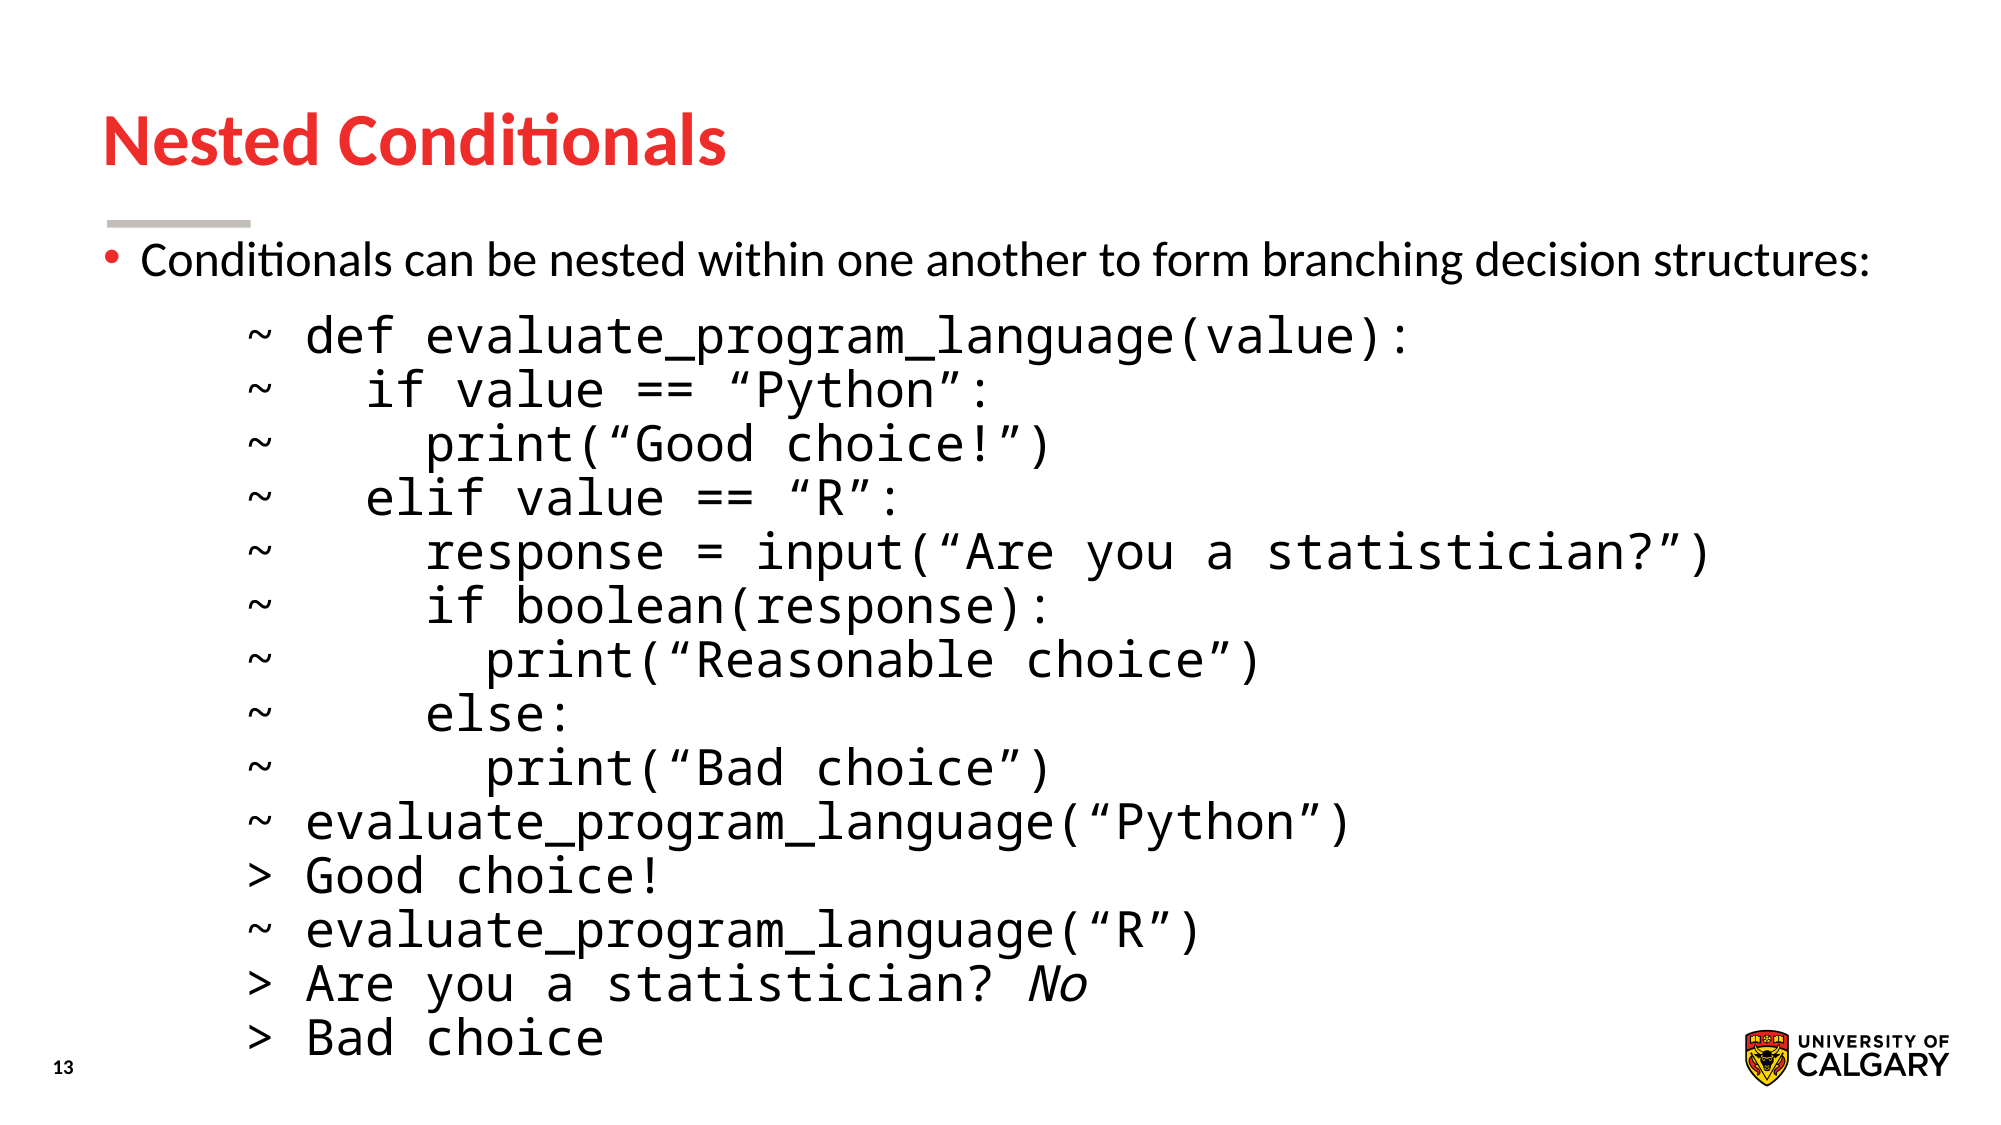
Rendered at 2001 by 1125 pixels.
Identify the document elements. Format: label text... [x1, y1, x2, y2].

picture [1722, 1012, 1972, 1099]
list Conditionals can be nested within one another to form branching decision structures: ~ def evaluate_program_language(value): ~ if value == “Python”: ~ print(“Good choice!”) ~ elif value == “R”: ~ response = input(“Are you a statistician?”) ~ if boolean(response): ~ print(“Reasonable choice”) ~ else: ~ print(“Bad choice”) ~ evaluate_program_language(“Python”) > Good choice! ~ evaluate_program_language(“R”) > Are you a statistician? No > Bad choice [88, 225, 1912, 1060]
title Nested Conditionals [87, 60, 1774, 222]
